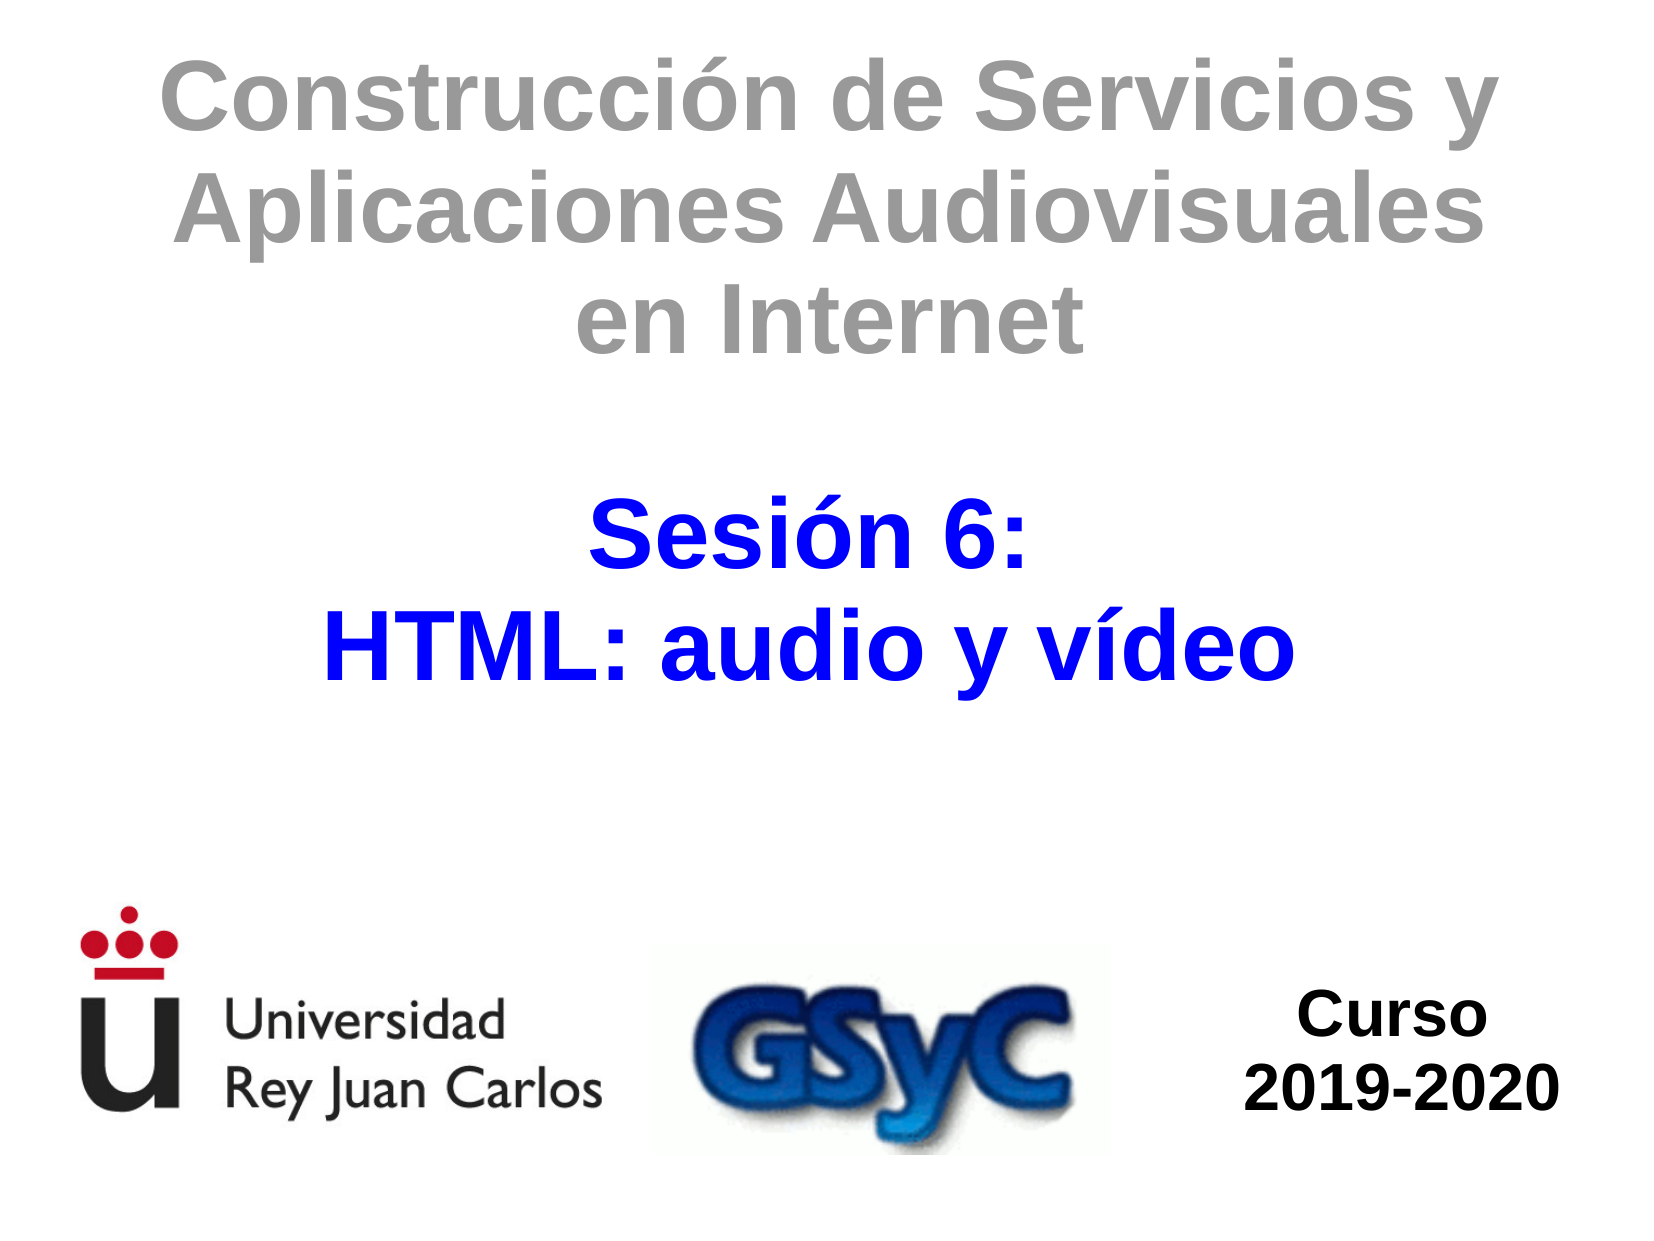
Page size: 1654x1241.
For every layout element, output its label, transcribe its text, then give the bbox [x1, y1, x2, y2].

picture [653, 944, 1111, 1156]
title Construcción de Servicios y Aplicaciones Audiovisuales en Internet [144, 39, 1516, 376]
title Sesión 6: HTML: audio y vídeo [135, 422, 1486, 758]
picture [46, 884, 631, 1141]
title Curso 2019-2020 [1200, 975, 1606, 1126]
